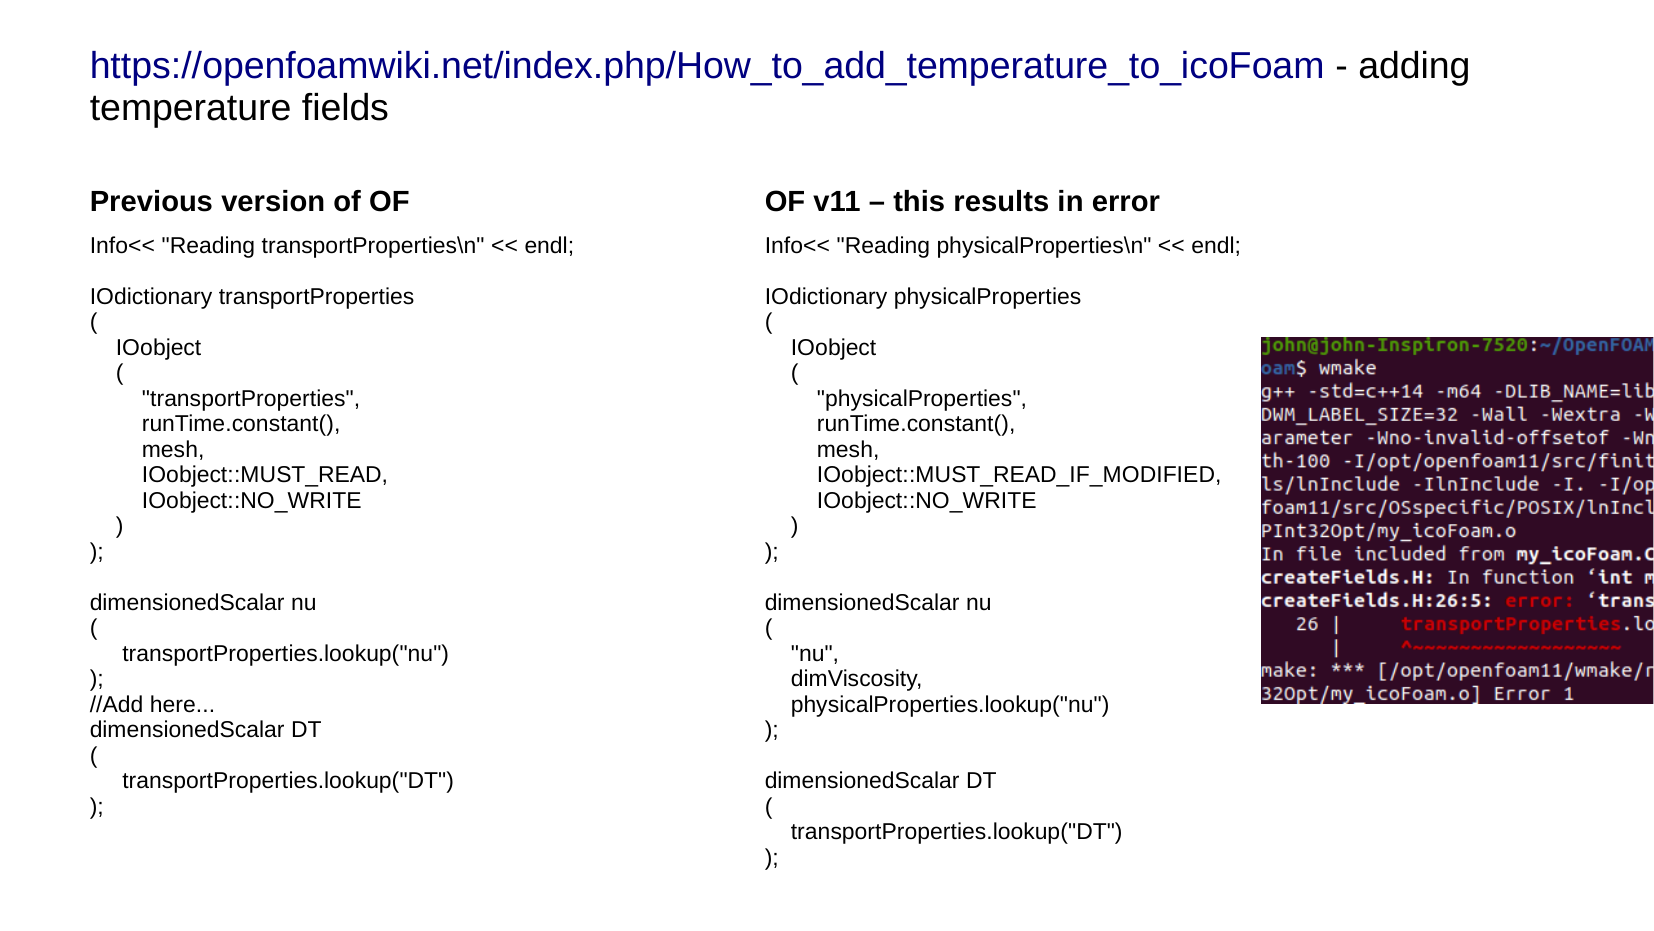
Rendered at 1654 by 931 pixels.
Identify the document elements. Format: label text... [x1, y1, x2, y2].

text_box Previous version of OF [75, 177, 713, 226]
text_box https://openfoamwiki.net/index.php/How_to_add_temperature_to_icoFoam - adding temperature fields [75, 37, 1654, 188]
text_box Info<< "Reading transportProperties\n" << endl; IOdictionary transportProperties ( IOobject ( "transportProperties", runTime.constant(), mesh, IOobject::MUST_READ, IOobject::NO_WRITE ) ); dimensionedScalar nu ( transportProperties.lookup("nu") ); //Add here... dimensionedScalar DT ( transportProperties.lookup("DT") ); [75, 226, 713, 827]
picture [1261, 337, 1654, 704]
text_box OF v11 – this results in error [750, 177, 1388, 226]
text_box Info<< "Reading physicalProperties\n" << endl; IOdictionary physicalProperties ( IOobject ( "physicalProperties", runTime.constant(), mesh, IOobject::MUST_READ_IF_MODIFIED, IOobject::NO_WRITE ) ); dimensionedScalar nu ( "nu", dimViscosity, physicalProperties.lookup("nu") ); dimensionedScalar DT ( transportProperties.lookup("DT") ); [750, 226, 1276, 878]
